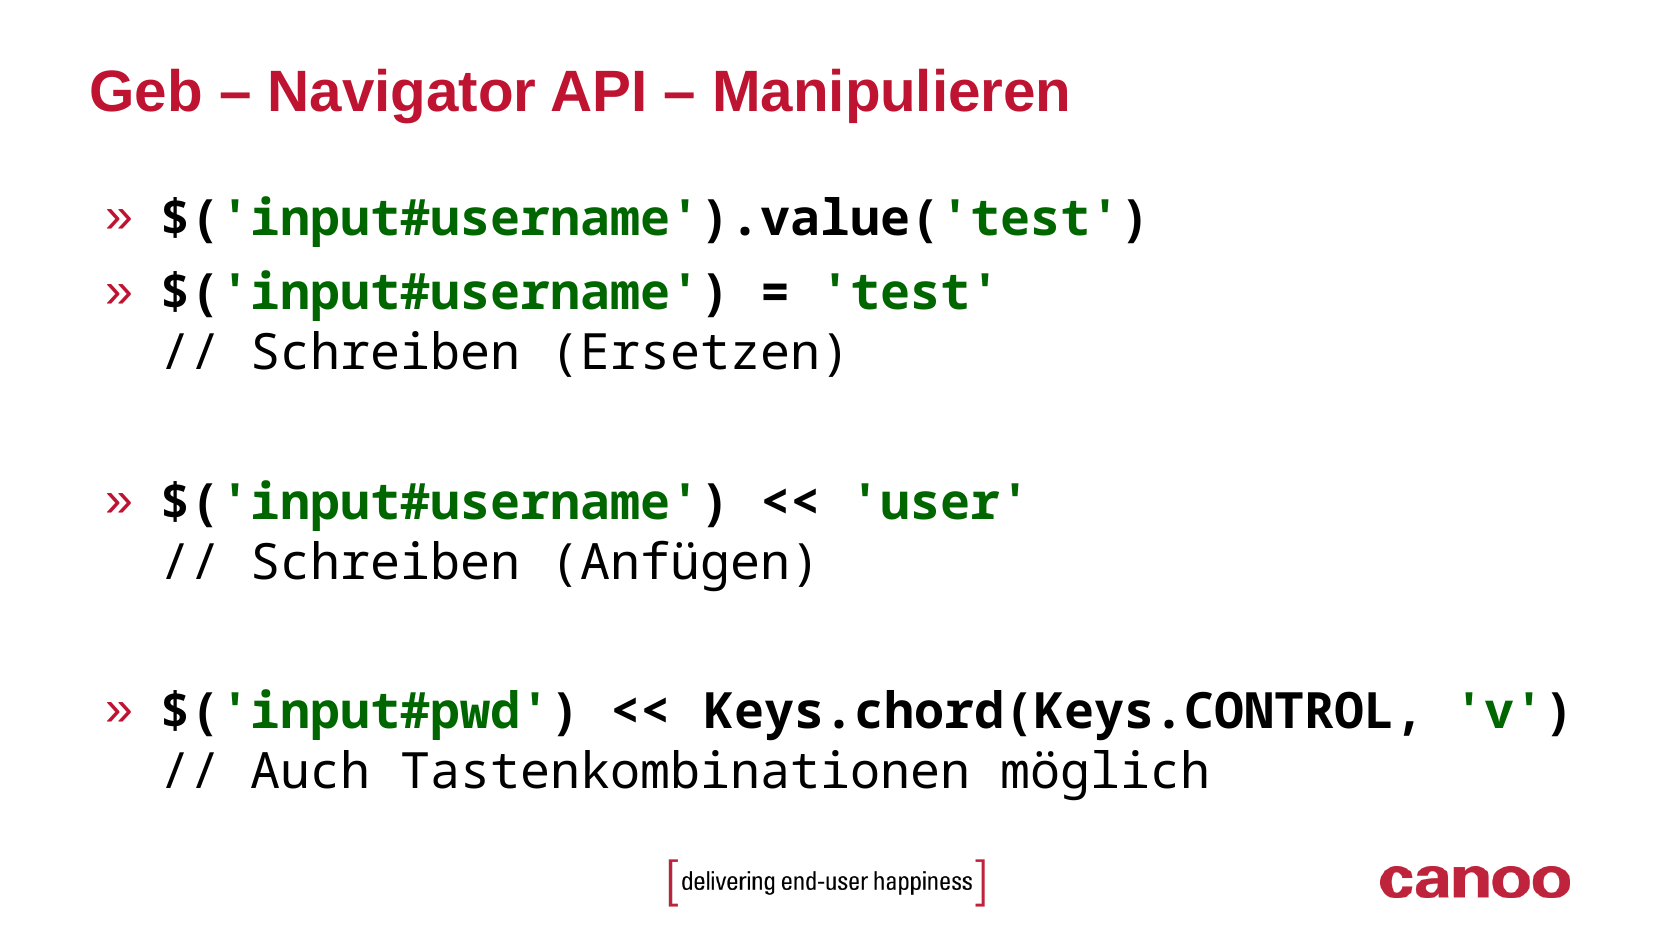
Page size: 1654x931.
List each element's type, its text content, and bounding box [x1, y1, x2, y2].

picture [1380, 866, 1570, 898]
title Geb – Navigator API – Manipulieren [75, 45, 1591, 136]
picture [662, 855, 991, 910]
list $('input#username').value('test') $('input#username') = 'test' // Schreiben (Ersetzen) $('input#username') << 'user' // Schreiben (Anfügen) $('input#pwd') << Keys.chord(Keys.CONTROL, 'v') // Auch Tastenkombinationen möglich [90, 177, 1591, 841]
